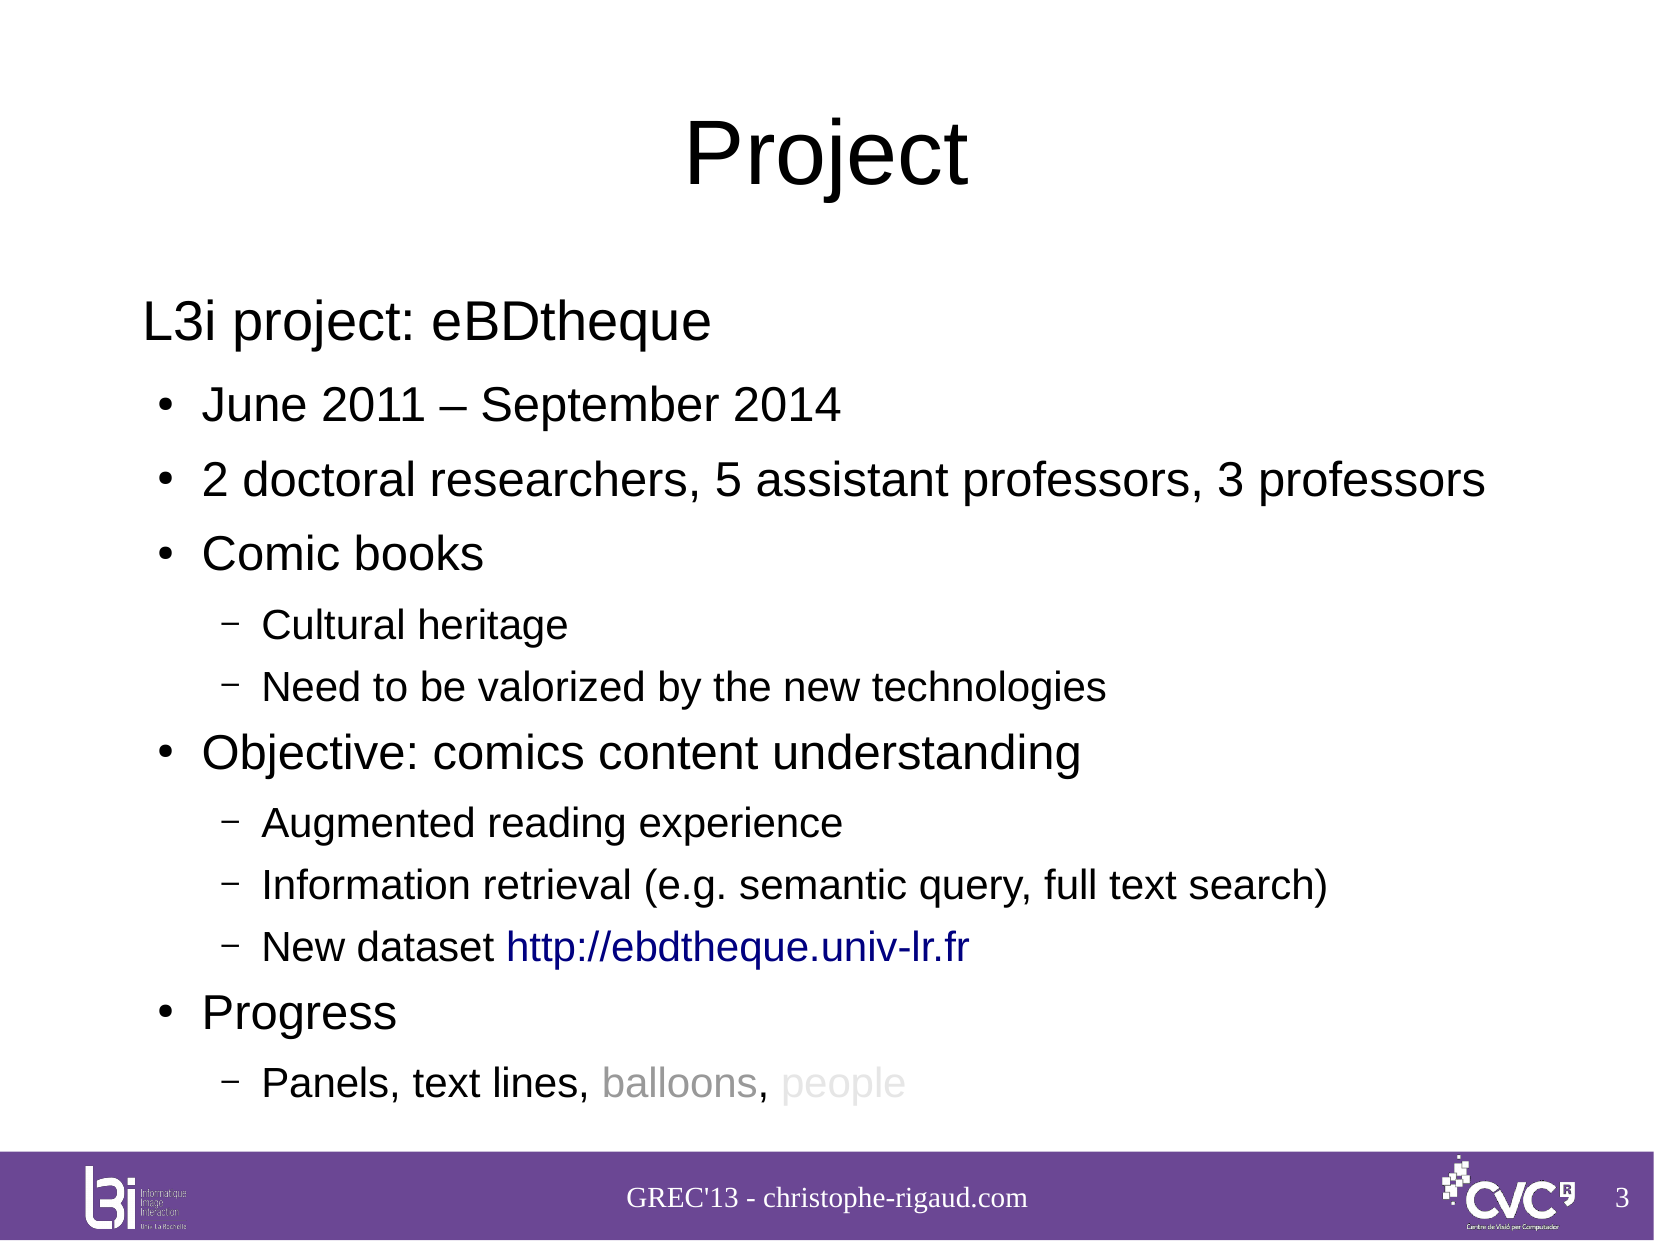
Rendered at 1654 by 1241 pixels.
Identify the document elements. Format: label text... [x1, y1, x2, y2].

picture [58, 1151, 214, 1241]
picture [1438, 1149, 1579, 1232]
title Project [82, 49, 1571, 257]
list L3i project: eBDtheque June 2011 – September 2014 2 doctoral researchers, 5 assistant professors, 3 professors Comic books Cultural heritage Need to be valorized by the new technologies Objective: comics content understanding Augmented reading experience Information retrieval (e.g. semantic query, full text search) New dataset http://ebdtheque.univ-lr.fr Progress Panels, text lines, balloons, people [82, 290, 1536, 1109]
